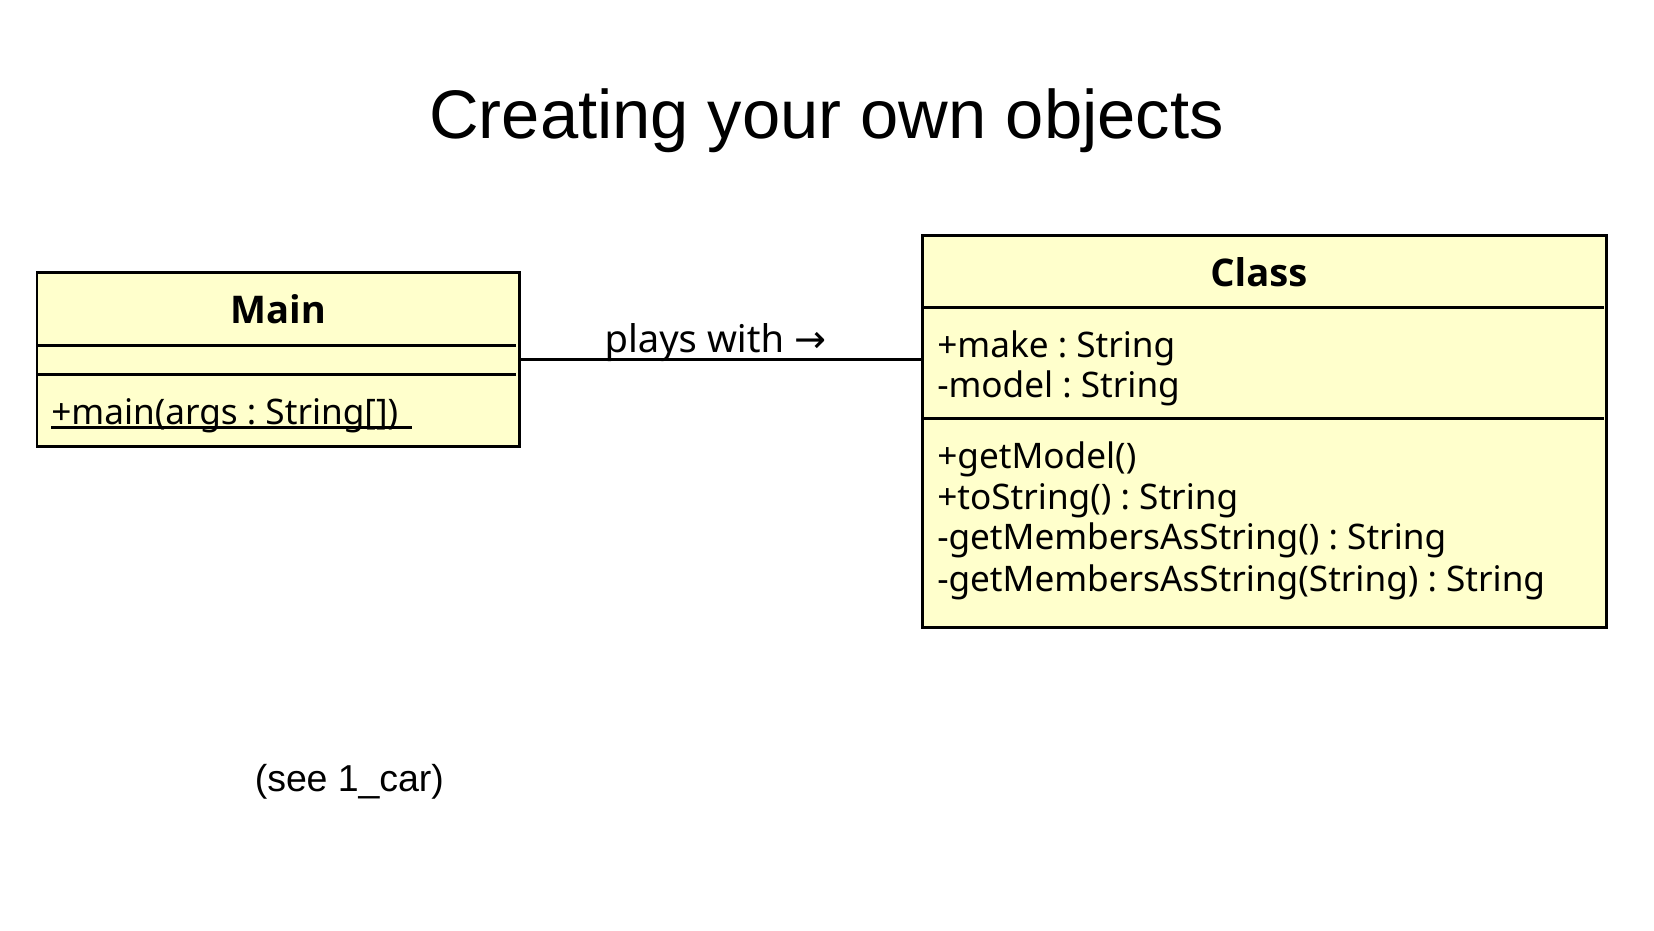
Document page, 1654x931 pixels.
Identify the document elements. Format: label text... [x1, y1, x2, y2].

title Creating your own objects [82, 37, 1571, 188]
picture [0, 188, 1654, 676]
text_box (see 1_car) [240, 750, 459, 807]
